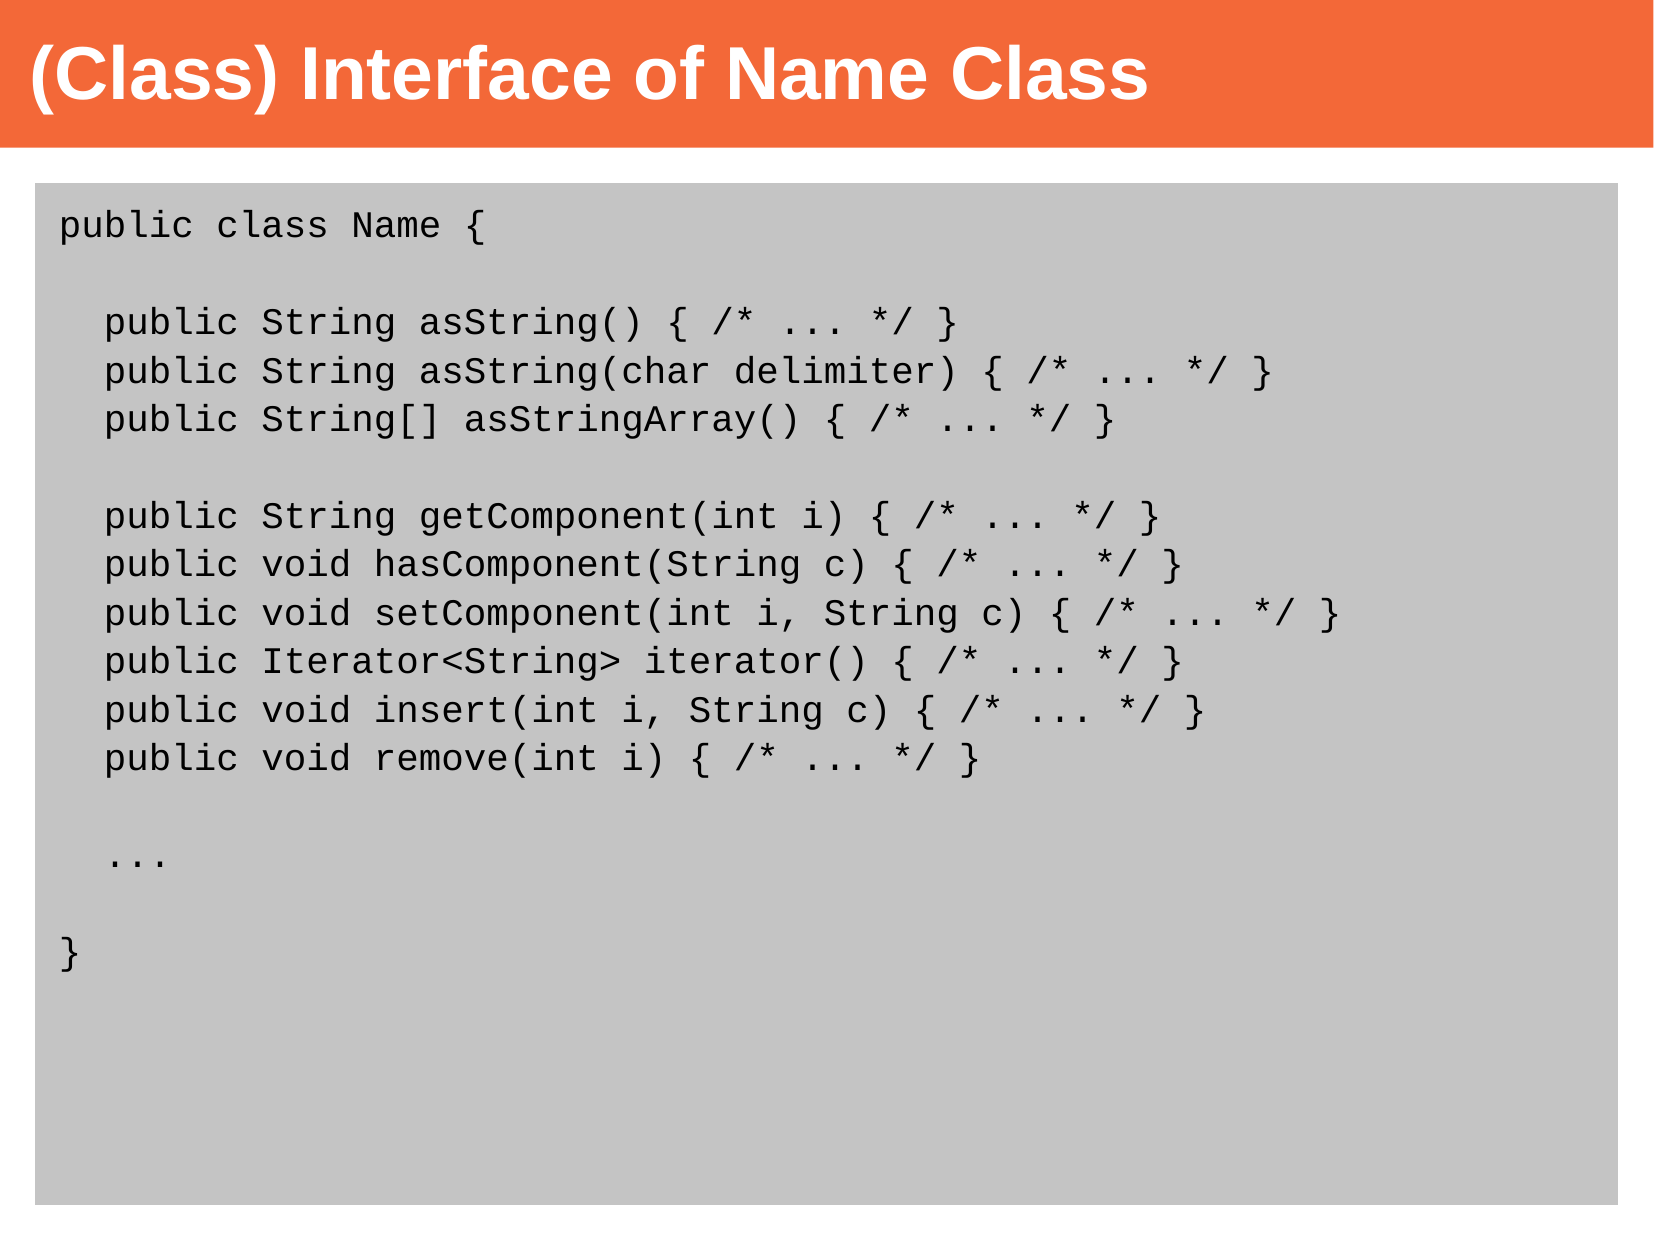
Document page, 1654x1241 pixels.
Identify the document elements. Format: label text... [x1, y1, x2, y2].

list public class Name { public String asString() { /* ... */ } public String asString(char delimiter) { /* ... */ } public String[] asStringArray() { /* ... */ } public String getComponent(int i) { /* ... */ } public void hasComponent(String c) { /* ... */ } public void setComponent(int i, String c) { /* ... */ } public Iterator<String> iterator() { /* ... */ } public void insert(int i, String c) { /* ... */ } public void remove(int i) { /* ... */ } ... } [29, 177, 1625, 1211]
title (Class) Interface of Name Class [0, 0, 1654, 148]
